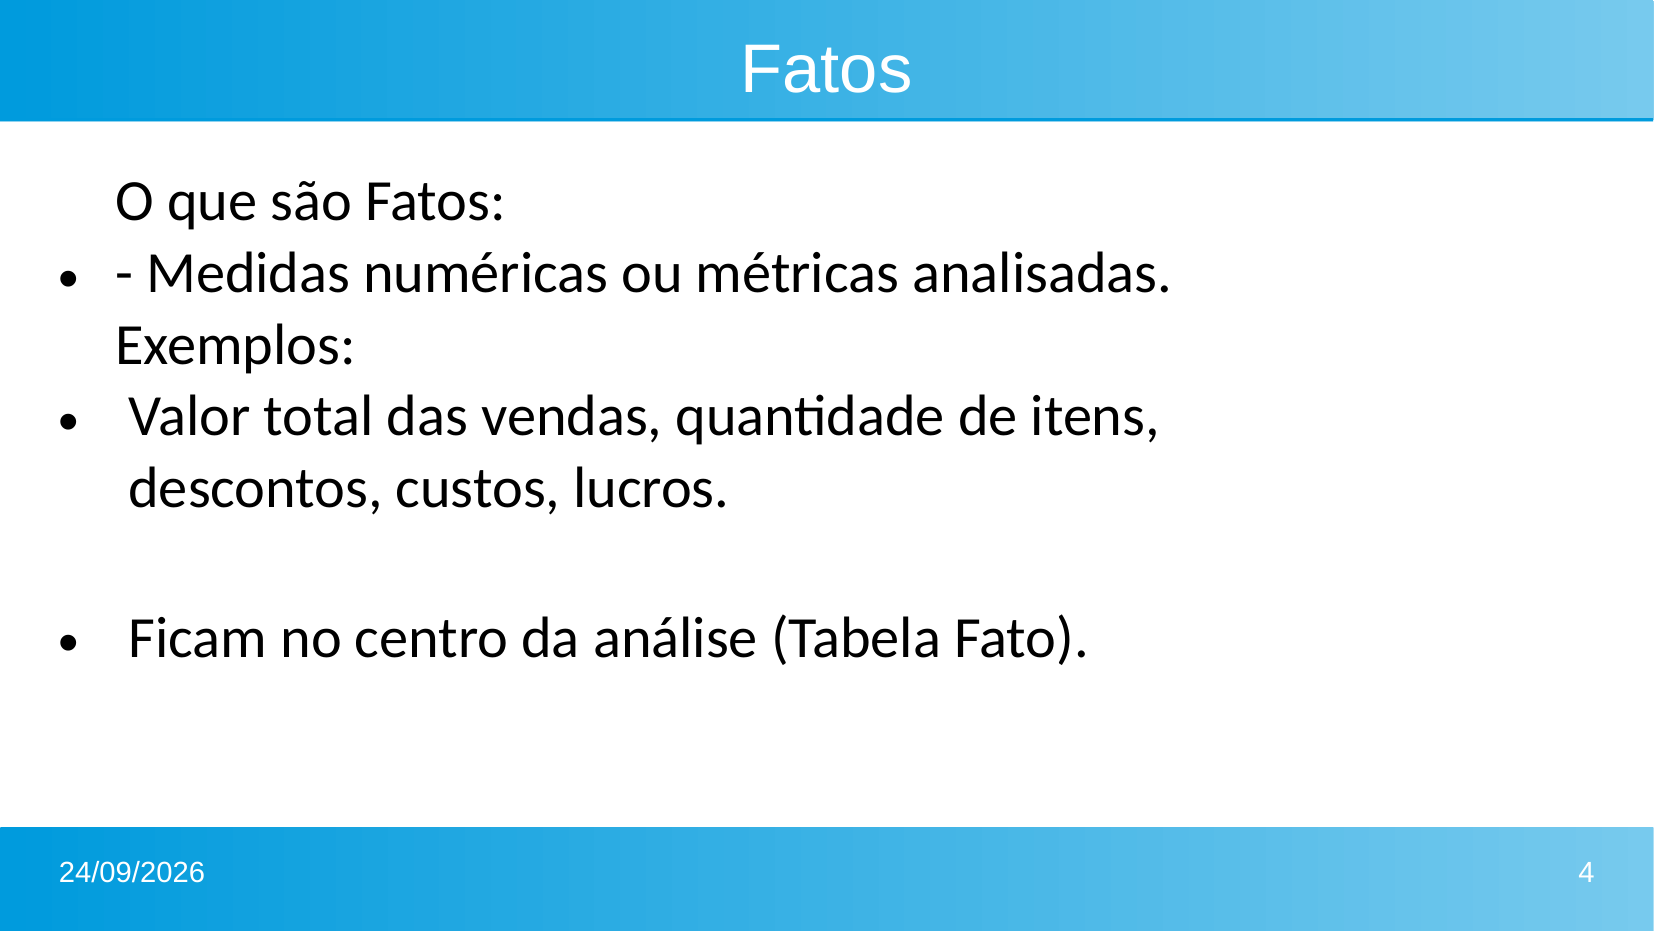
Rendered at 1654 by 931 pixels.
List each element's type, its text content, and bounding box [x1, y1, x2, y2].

title Fatos [59, 29, 1595, 108]
list O que são Fatos: - Medidas numéricas ou métricas analisadas. Exemplos: Valor total das vendas, quantidade de itens, descontos, custos, lucros. Ficam no centro da análise (Tabela Fato). [59, 177, 1595, 768]
